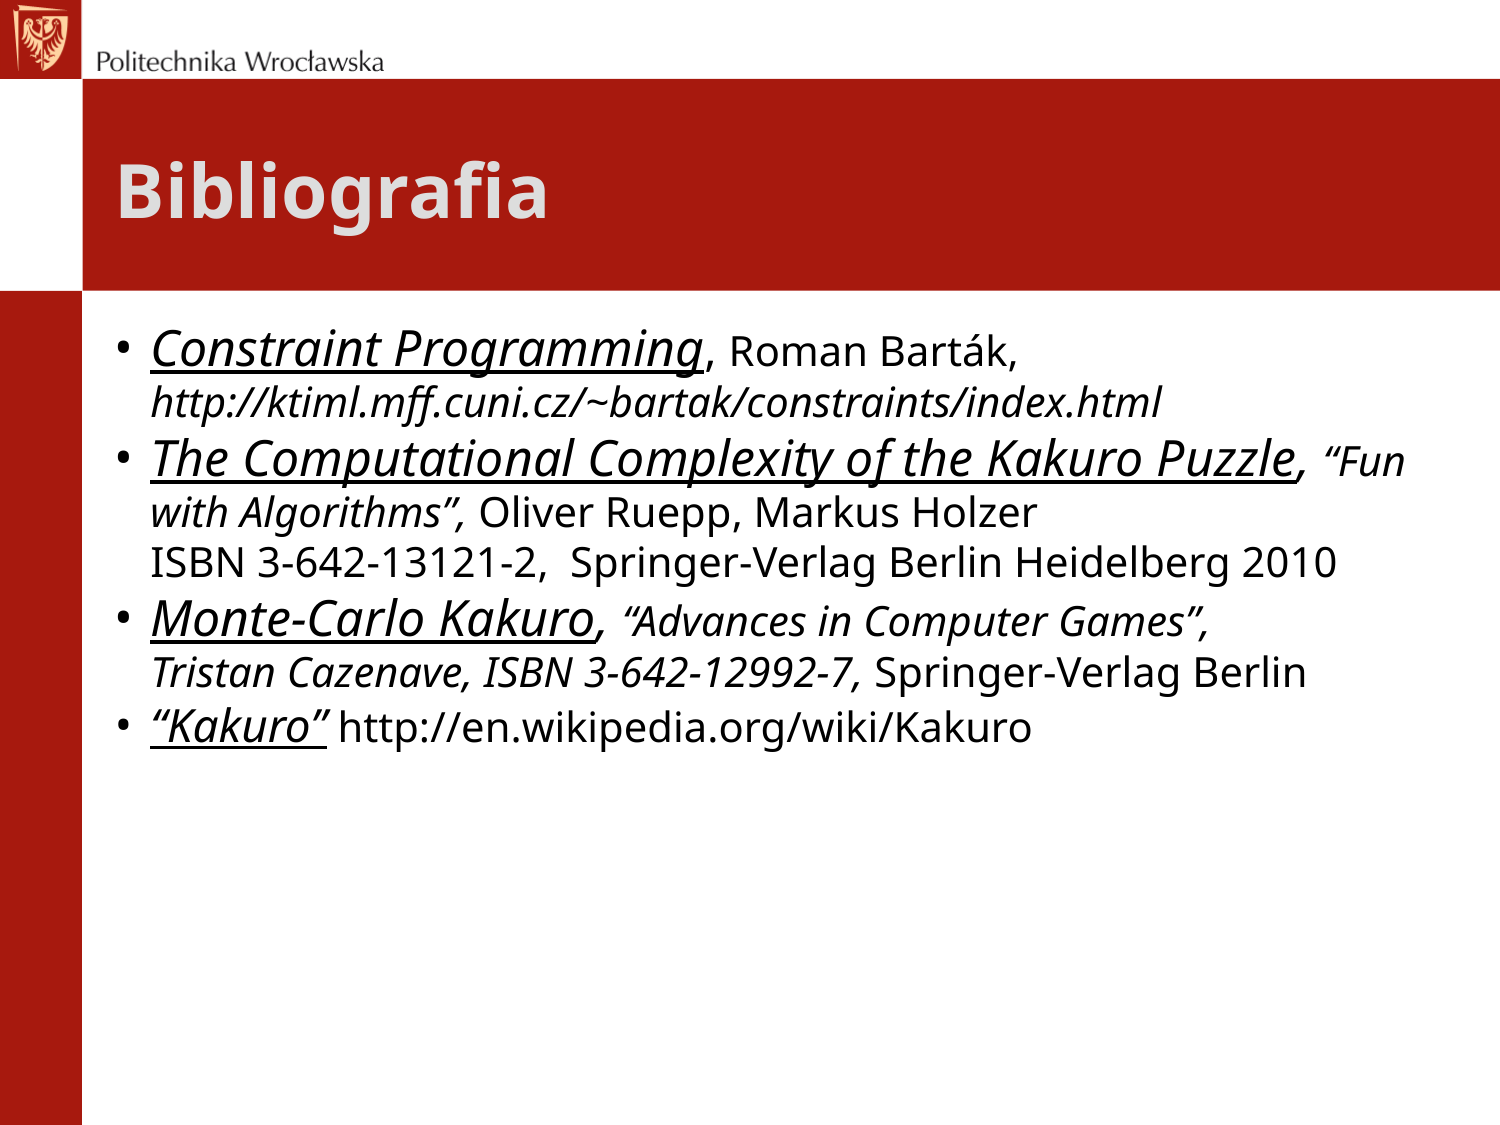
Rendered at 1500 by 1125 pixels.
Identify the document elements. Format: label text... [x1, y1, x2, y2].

picture [0, 0, 384, 79]
text_box Constraint Programming, Roman Barták, http://ktiml.mff.cuni.cz/~bartak/constraints/index.html The Computational Complexity of the Kakuro Puzzle, “Fun with Algorithms”, Oliver Ruepp, Markus Holzer ISBN 3-642-13121-2, Springer-Verlag Berlin Heidelberg 2010 Monte-Carlo Kakuro, “Advances in Computer Games”, Tristan Cazenave, ISBN 3-642-12992-7, Springer-Verlag Berlin “Kakuro” http://en.wikipedia.org/wiki/Kakuro [100, 308, 1483, 1106]
text_box Bibliografia [100, 103, 1483, 273]
